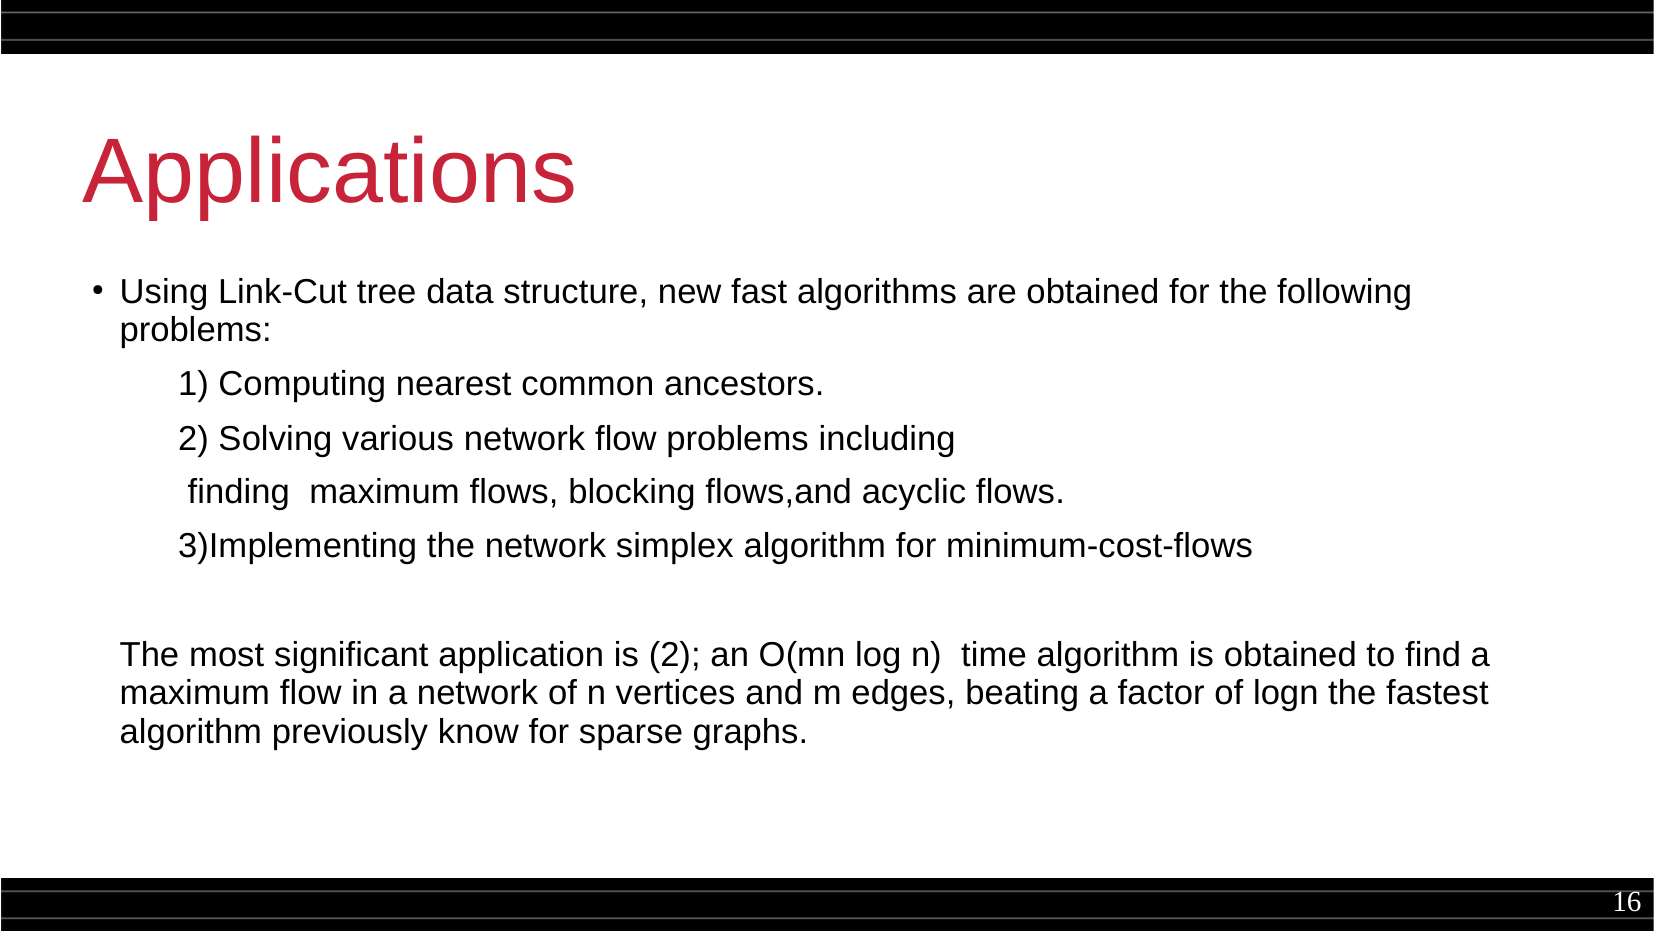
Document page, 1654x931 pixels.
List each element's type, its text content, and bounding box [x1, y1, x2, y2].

title Applications [82, 92, 1571, 249]
picture [1, 878, 1654, 931]
list Using Link-Cut tree data structure, new fast algorithms are obtained for the following problems: 1) Computing nearest common ancestors. 2) Solving various network flow problems including finding maximum flows, blocking flows,and acyclic flows. 3)Implementing the network simplex algorithm for minimum-cost-flows The most significant application is (2); an O(mn log n) time algorithm is obtained to find a maximum flow in a network of n vertices and m edges, beating a factor of logn the fastest algorithm previously know for sparse graphs. [82, 271, 1571, 758]
picture [1, 0, 1654, 54]
